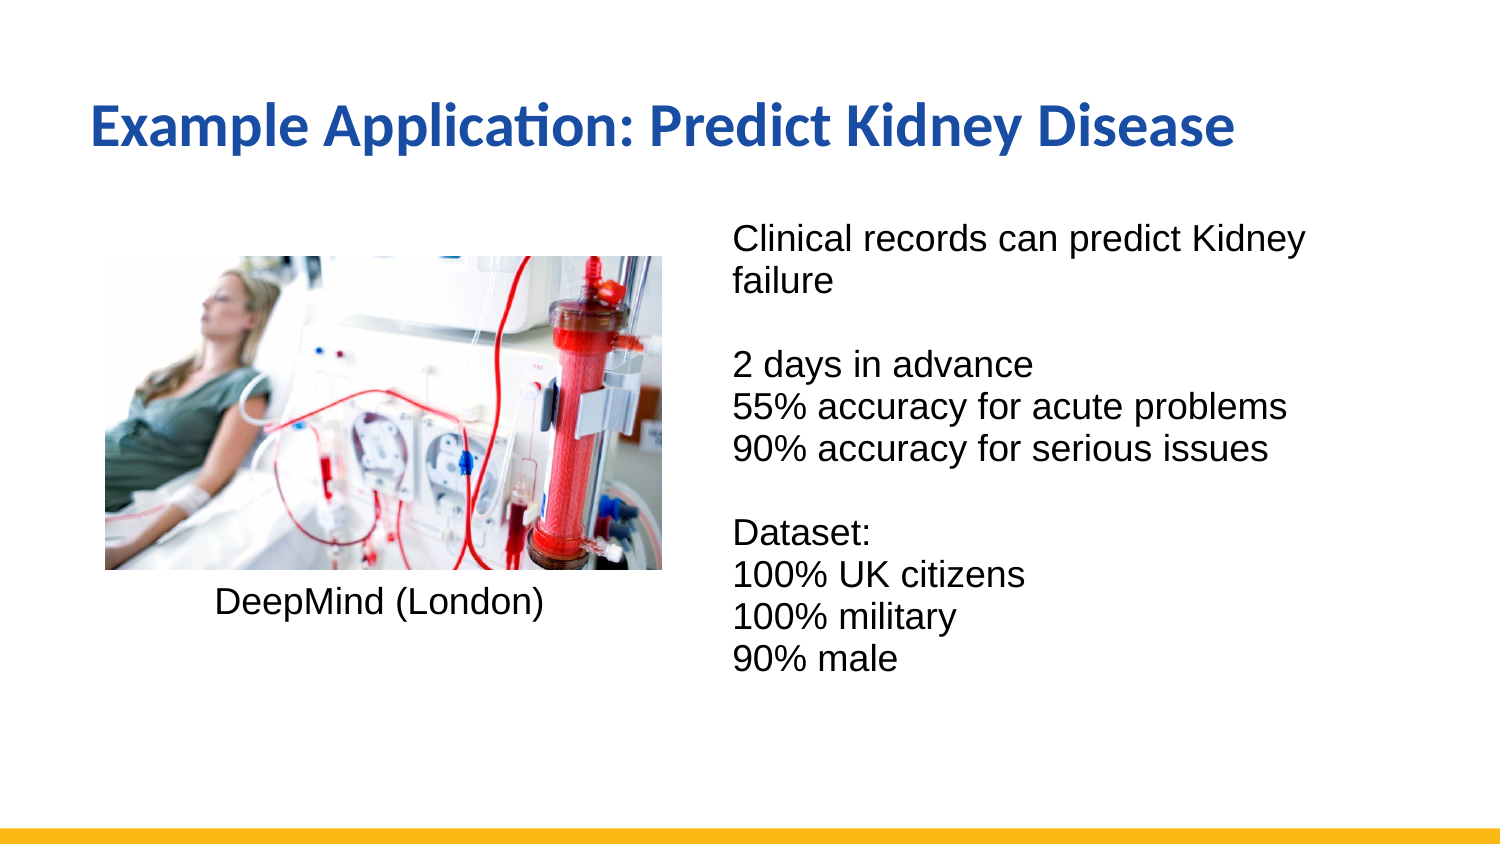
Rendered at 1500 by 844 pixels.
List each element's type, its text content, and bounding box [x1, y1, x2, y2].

title Example Application: Predict Kidney Disease [75, 0, 1425, 197]
picture [105, 256, 662, 571]
text_box DeepMind (London) [199, 573, 571, 631]
text_box Clinical records can predict Kidney failure 2 days in advance 55% accuracy for acute problems 90% accuracy for serious issues Dataset: 100% UK citizens 100% military 90% male [717, 210, 1426, 687]
